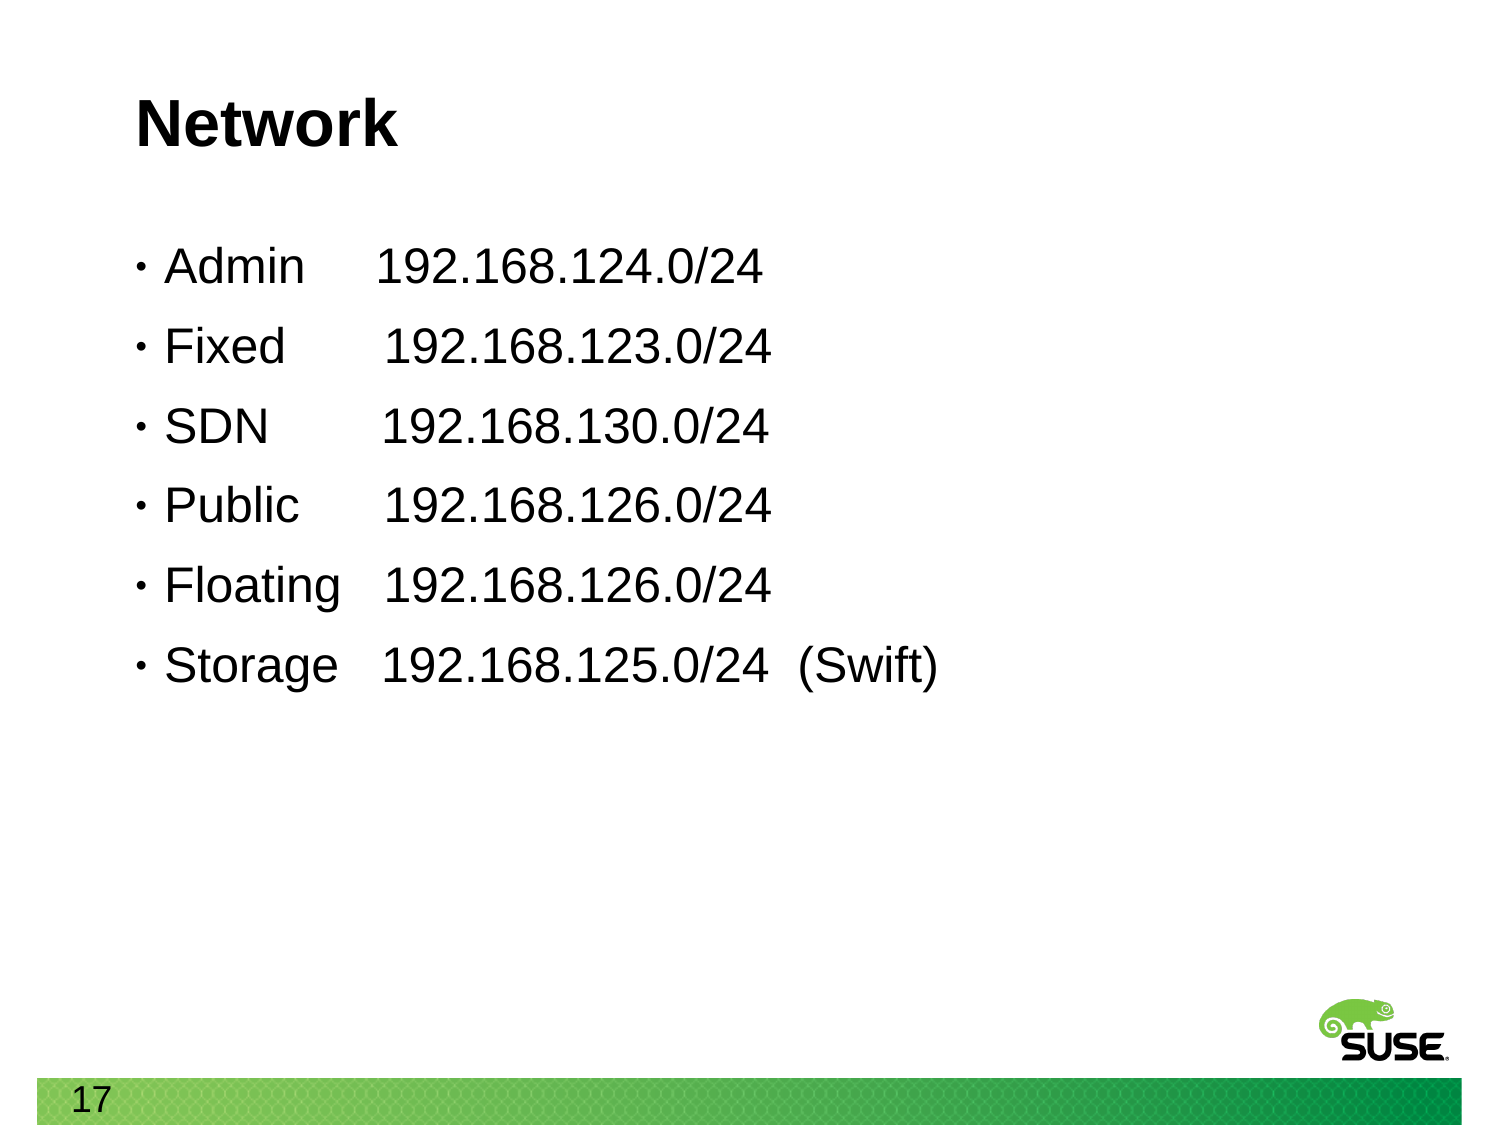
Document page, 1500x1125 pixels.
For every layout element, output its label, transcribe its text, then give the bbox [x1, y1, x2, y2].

picture [37, 1078, 1462, 1125]
title Network [135, 41, 1372, 204]
list Admin 192.168.124.0/24 Fixed 192.168.123.0/24 SDN 192.168.130.0/24 Public 192.168.126.0/24 Floating 192.168.126.0/24 Storage 192.168.125.0/24 (Swift) [135, 238, 1372, 982]
picture [1319, 999, 1449, 1061]
